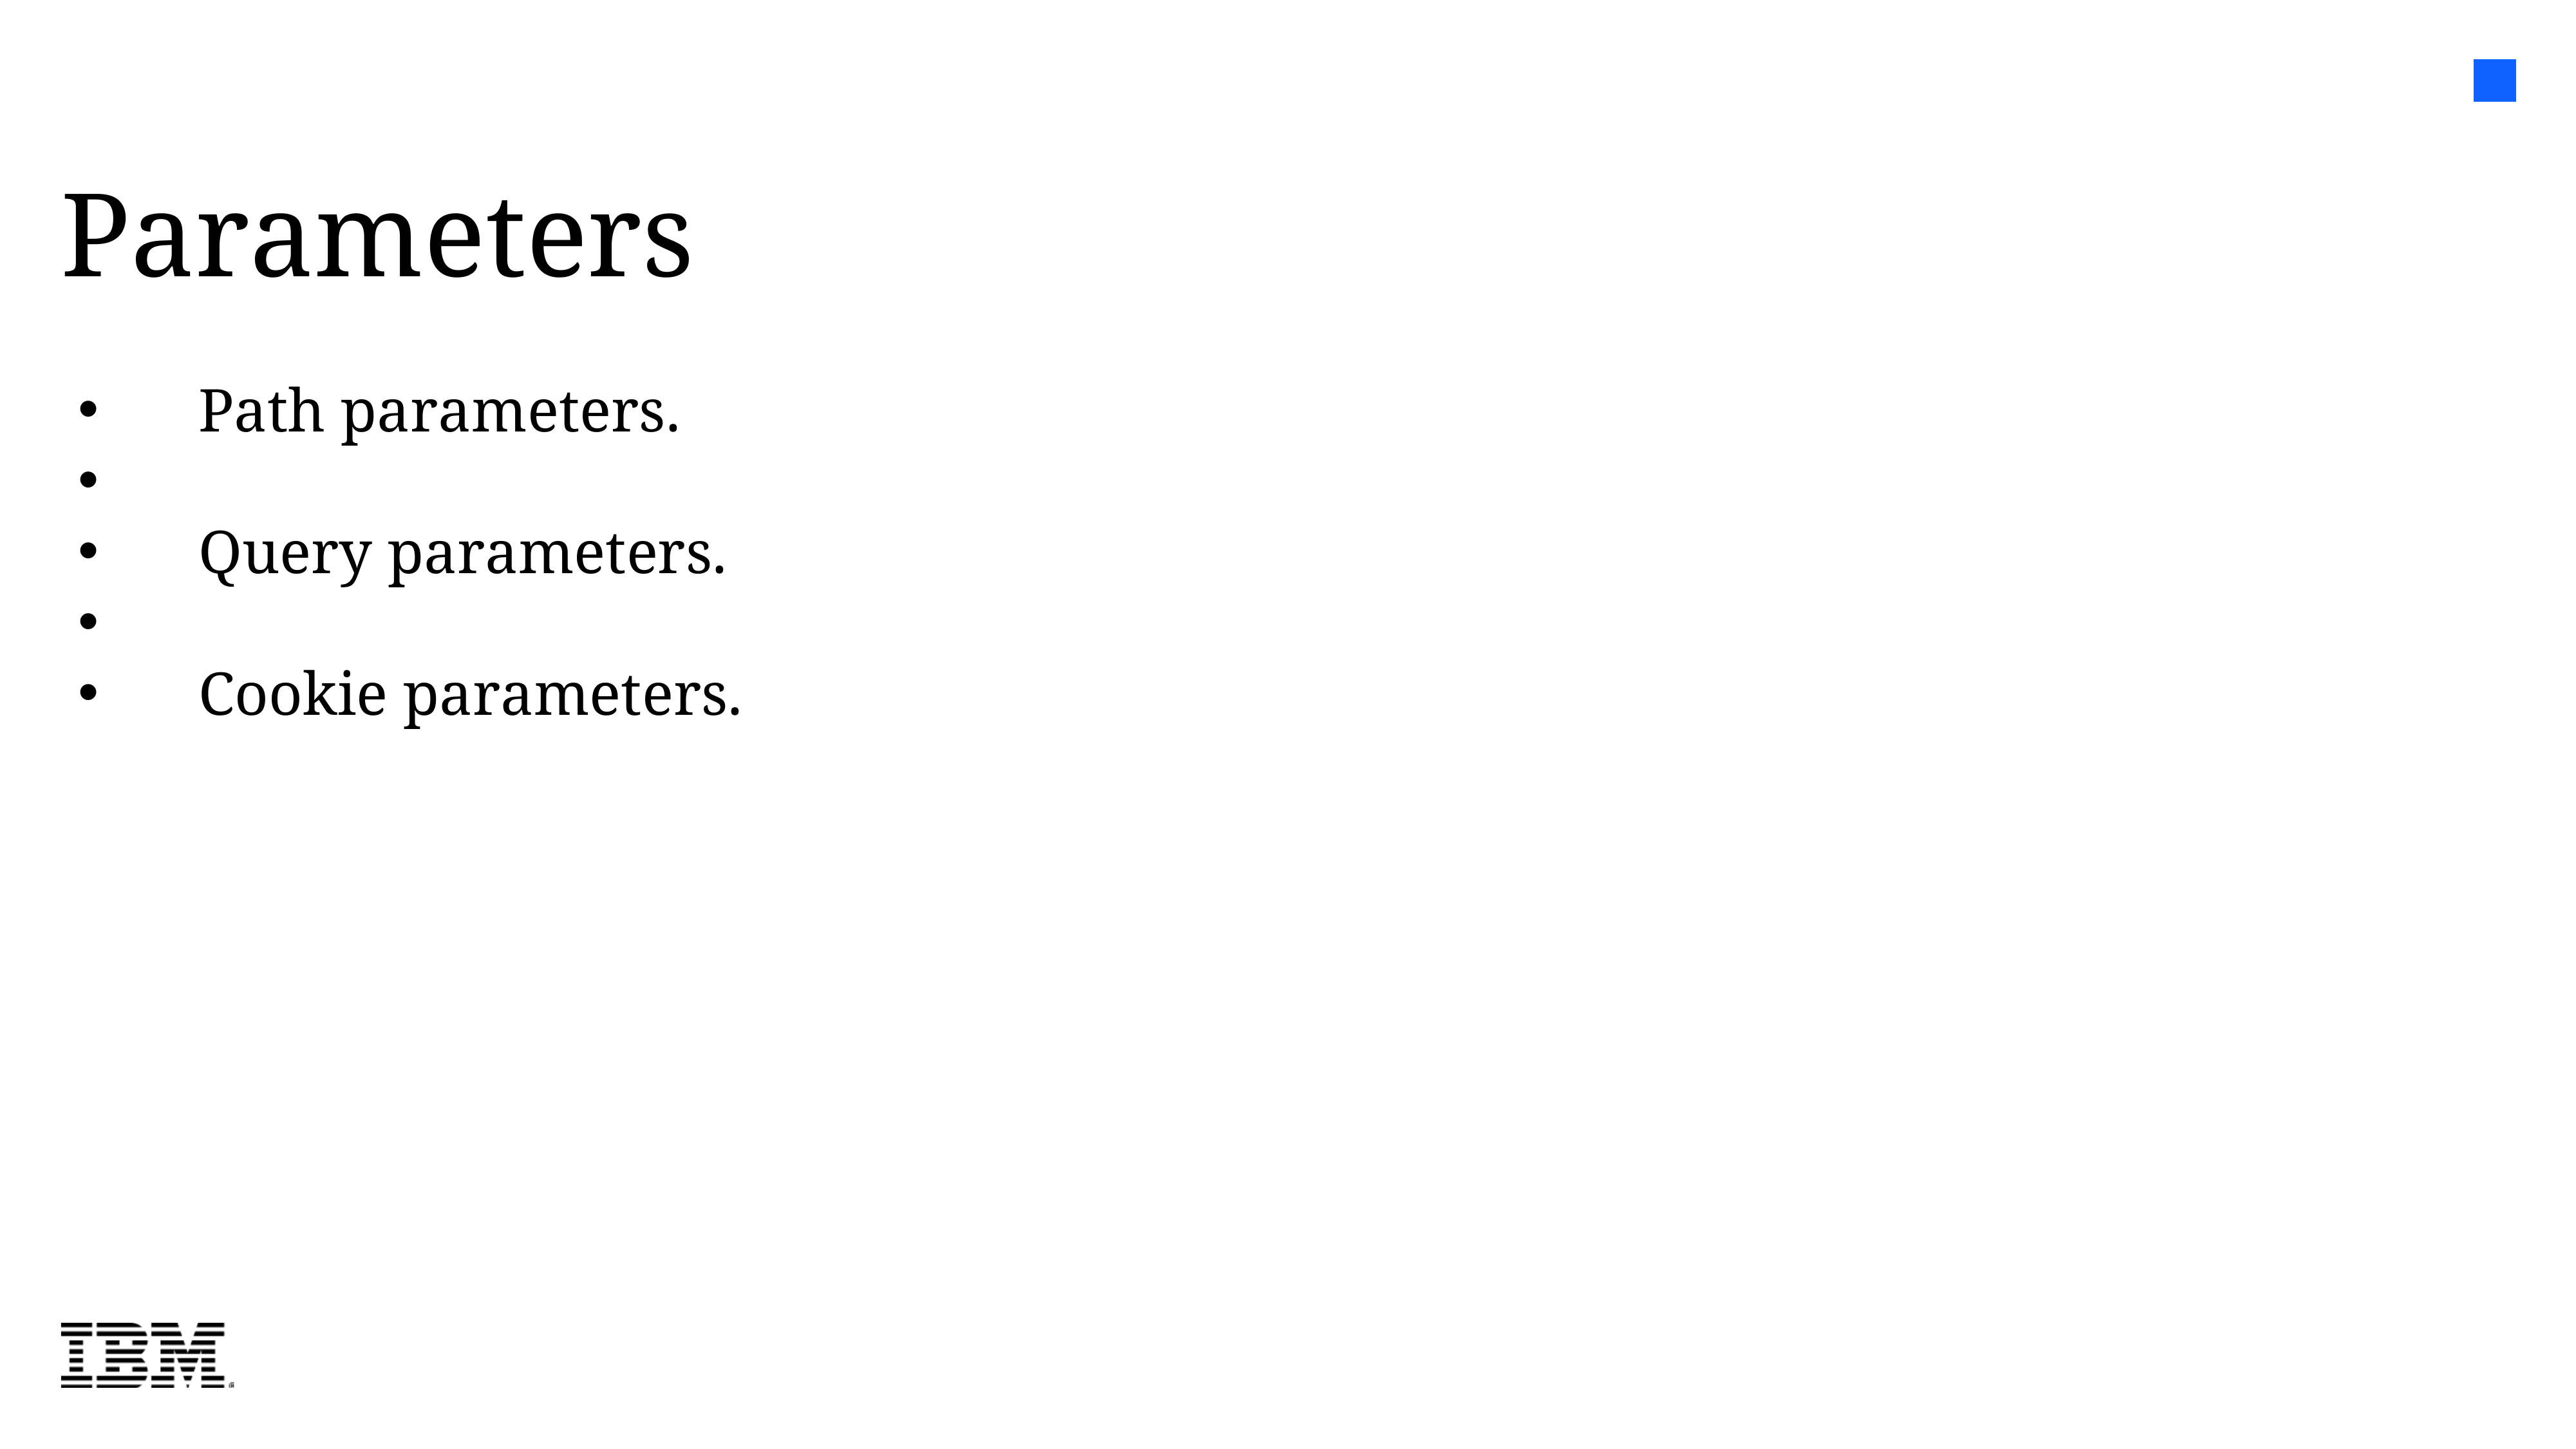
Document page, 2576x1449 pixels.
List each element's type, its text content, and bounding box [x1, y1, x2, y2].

text_box [2475, 60, 2515, 100]
title Parameters [61, 161, 1128, 338]
text_box Path parameters. Query parameters. Cookie parameters. [77, 372, 1145, 1166]
